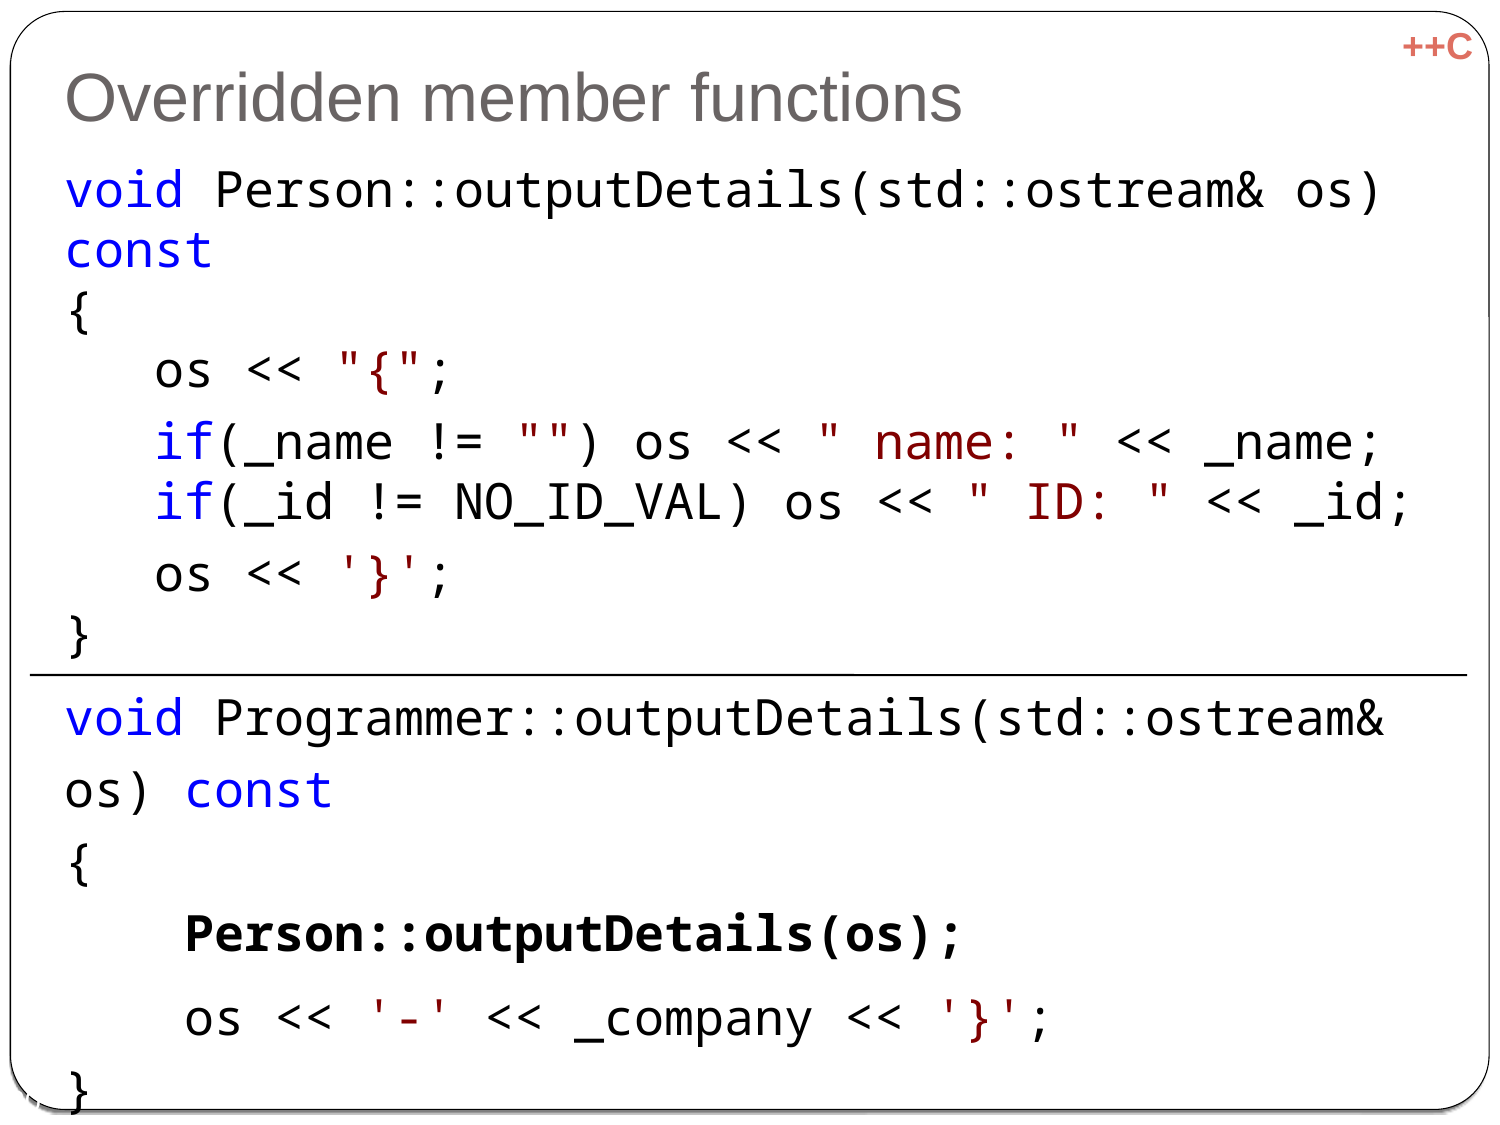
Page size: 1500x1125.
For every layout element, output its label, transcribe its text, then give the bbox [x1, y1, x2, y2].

list void Person::outputDetails(std::ostream& os) const { os << "{"; if(_name != "") os << " name: " << _name; if(_id != NO_ID_VAL) os << " ID: " << _id; os << '}'; } void Programmer::outputDetails(std::ostream& os) const { Person::outputDetails(os); os << '-' << _company << '}'; } [50, 677, 1450, 1088]
list void Person::outputDetails(std::ostream& os) const { os << "{"; if(_name != "") os << " name: " << _name; if(_id != NO_ID_VAL) os << " ID: " << _id; os << '}'; } void Programmer::outputDetails(std::ostream& os) const { Person::outputDetails(os); os << '-' << _company << '}'; } [50, 149, 1450, 674]
title Overridden member functions [50, 45, 1450, 149]
slide_number <number> [0, 1074, 50, 1125]
